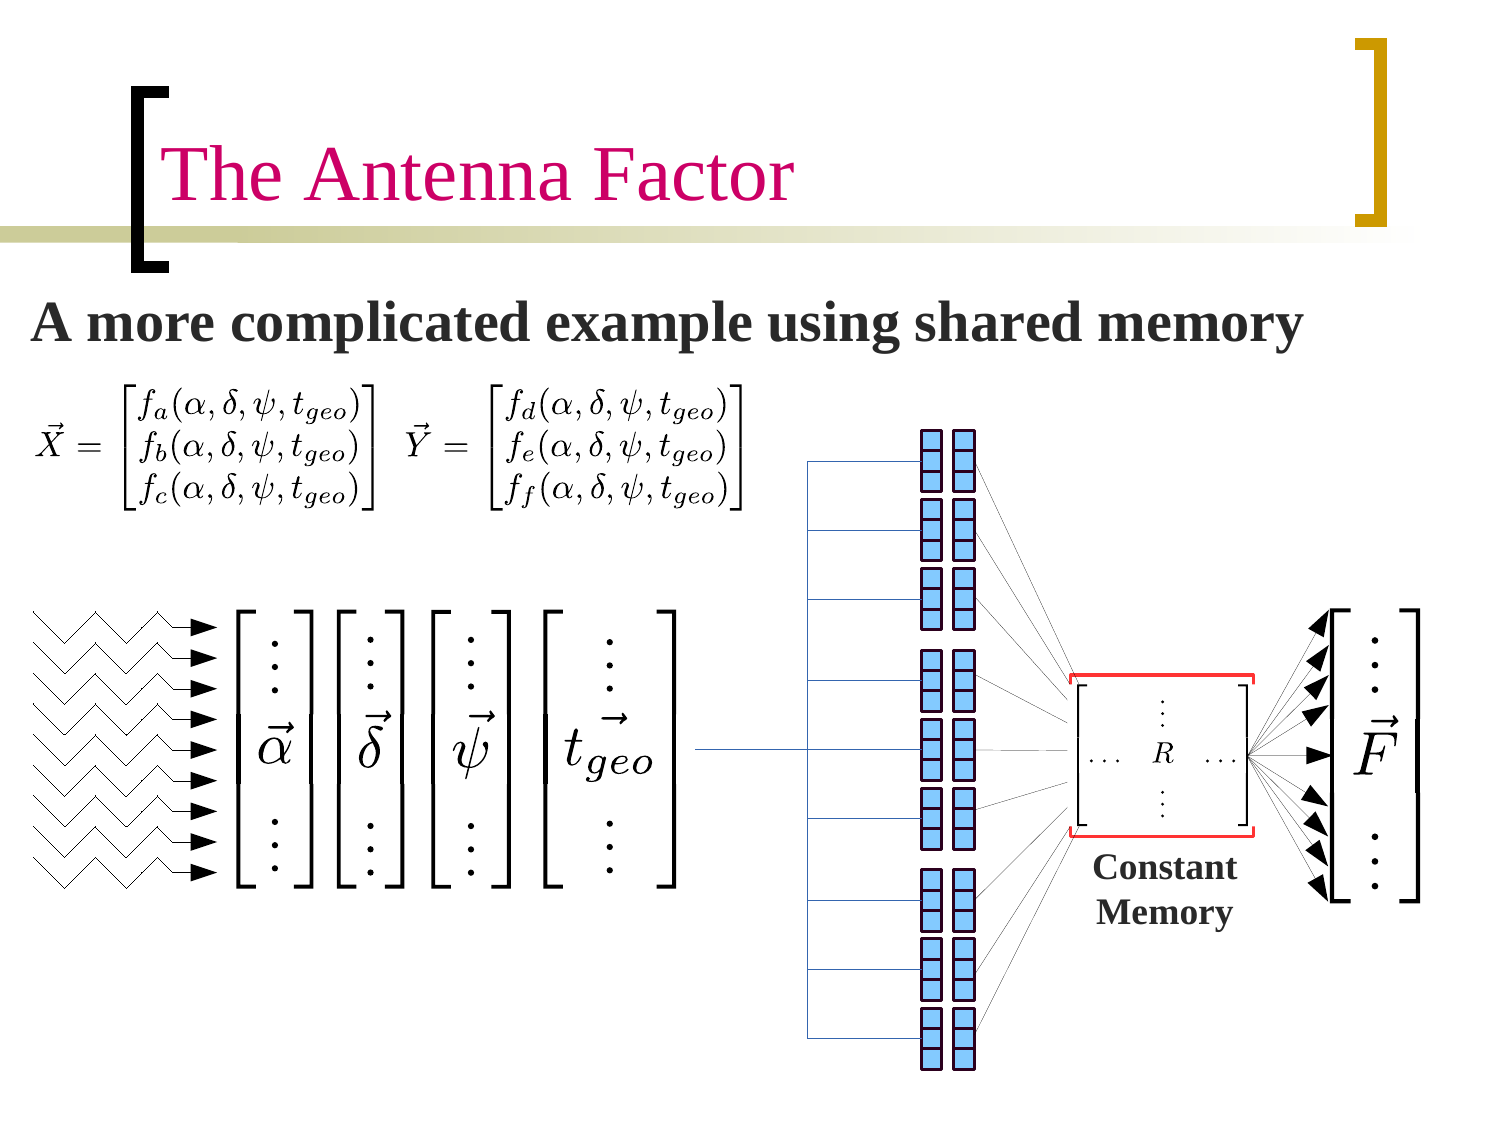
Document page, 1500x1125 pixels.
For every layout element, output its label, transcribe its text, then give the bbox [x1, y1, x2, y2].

text_box [921, 650, 942, 712]
text_box [921, 568, 942, 630]
title The Antenna Factor [75, 0, 1353, 225]
text_box [953, 430, 975, 492]
text_box [953, 869, 975, 932]
text_box [1309, 608, 1441, 904]
text_box [1250, 756, 1258, 761]
text_box [404, 384, 754, 511]
text_box [921, 788, 942, 850]
text_box [953, 788, 975, 850]
text_box [1067, 675, 1258, 837]
text_box [921, 430, 942, 492]
text_box [921, 1008, 942, 1070]
text_box A more complicated example using shared memory [15, 276, 1315, 362]
text_box [953, 568, 975, 630]
text_box [921, 719, 942, 781]
text_box [953, 499, 975, 561]
text_box Constant Memory [1077, 835, 1253, 940]
text_box [953, 1008, 975, 1070]
text_box [921, 869, 942, 932]
text_box [217, 609, 696, 889]
text_box [921, 499, 942, 561]
text_box [953, 650, 975, 712]
text_box [921, 938, 942, 1001]
text_box [1309, 630, 1315, 643]
text_box [1309, 870, 1314, 881]
text_box [34, 384, 386, 511]
text_box [953, 719, 975, 781]
text_box [953, 938, 975, 1001]
